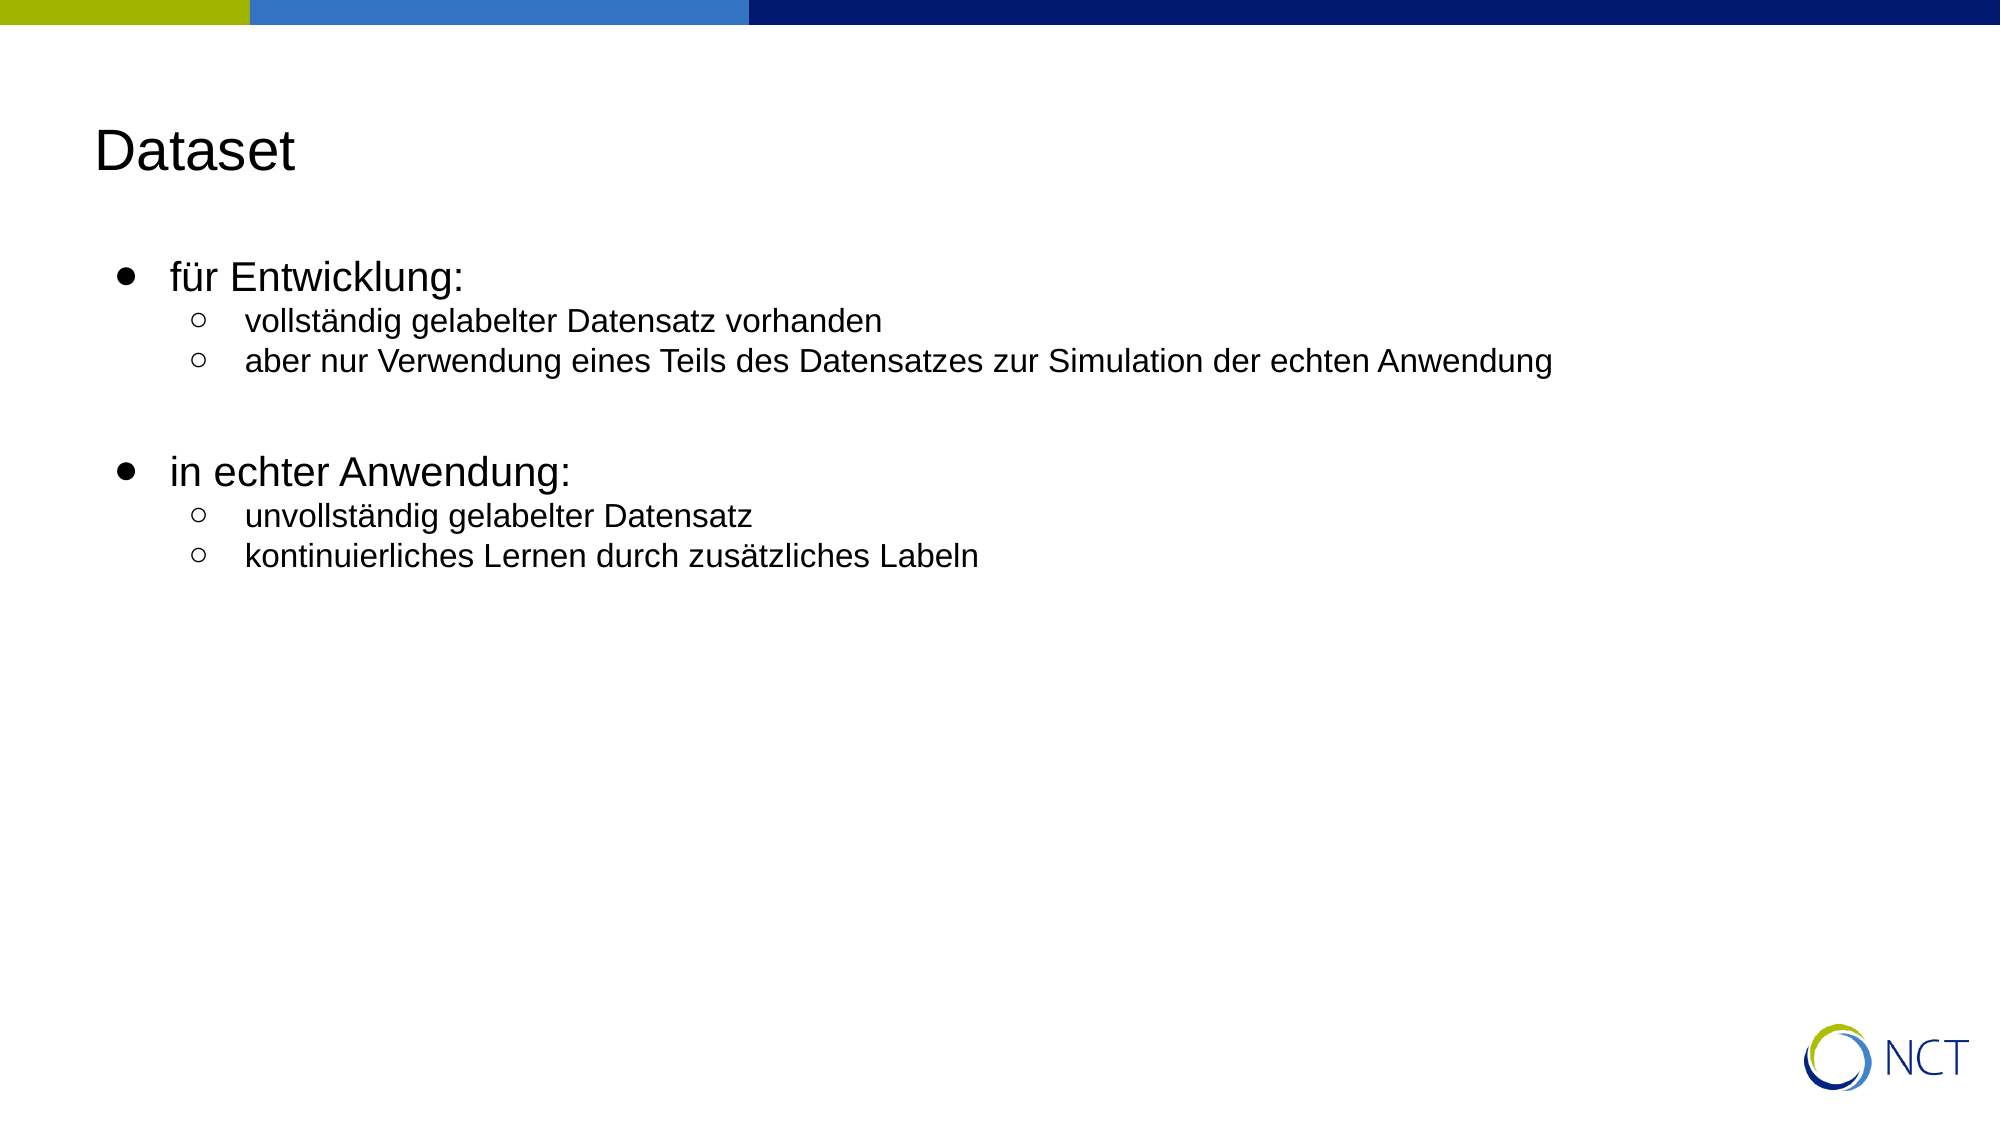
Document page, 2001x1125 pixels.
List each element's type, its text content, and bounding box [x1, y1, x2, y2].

picture [1804, 1024, 1969, 1091]
title Dataset [94, 112, 1886, 249]
list für Entwicklung: vollständig gelabelter Datensatz vorhanden aber nur Verwendung eines Teils des Datensatzes zur Simulation der echten Anwendung in echter Anwendung: unvollständig gelabelter Datensatz kontinuierliches Lernen durch zusätzliches Labeln [94, 249, 1886, 988]
